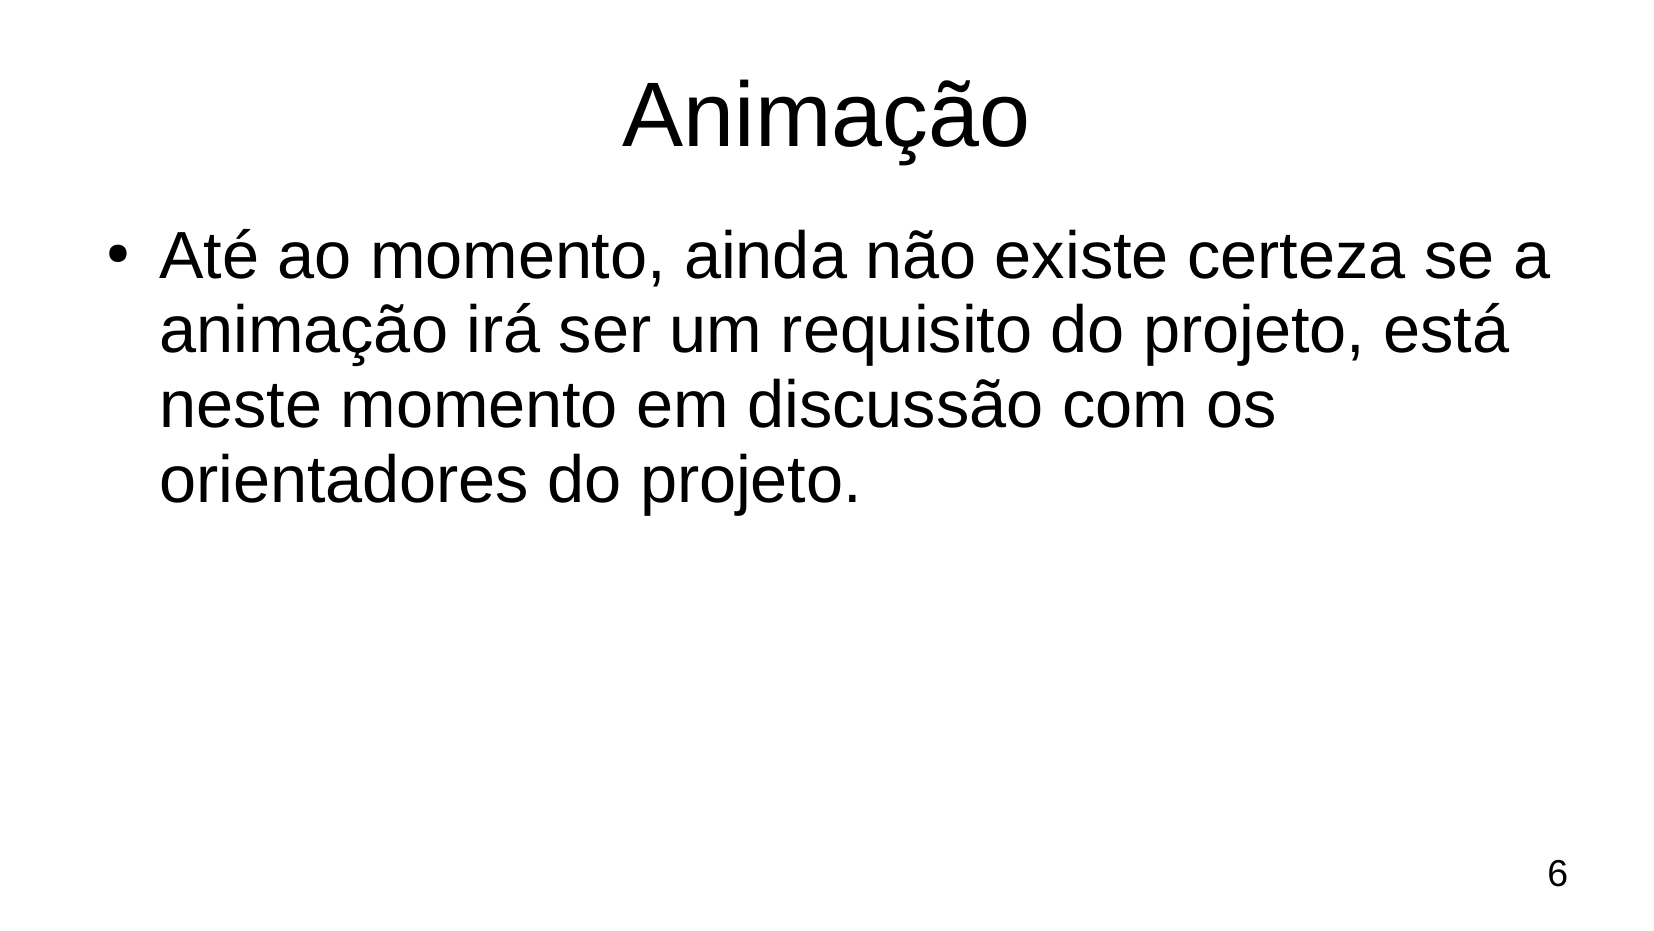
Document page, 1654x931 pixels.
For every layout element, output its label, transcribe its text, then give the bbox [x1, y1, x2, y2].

title Animação [82, 37, 1571, 193]
text_box 6 [1532, 845, 1654, 916]
list Até ao momento, ainda não existe certeza se a animação irá ser um requisito do projeto, está neste momento em discussão com os orientadores do projeto. [88, 217, 1577, 758]
